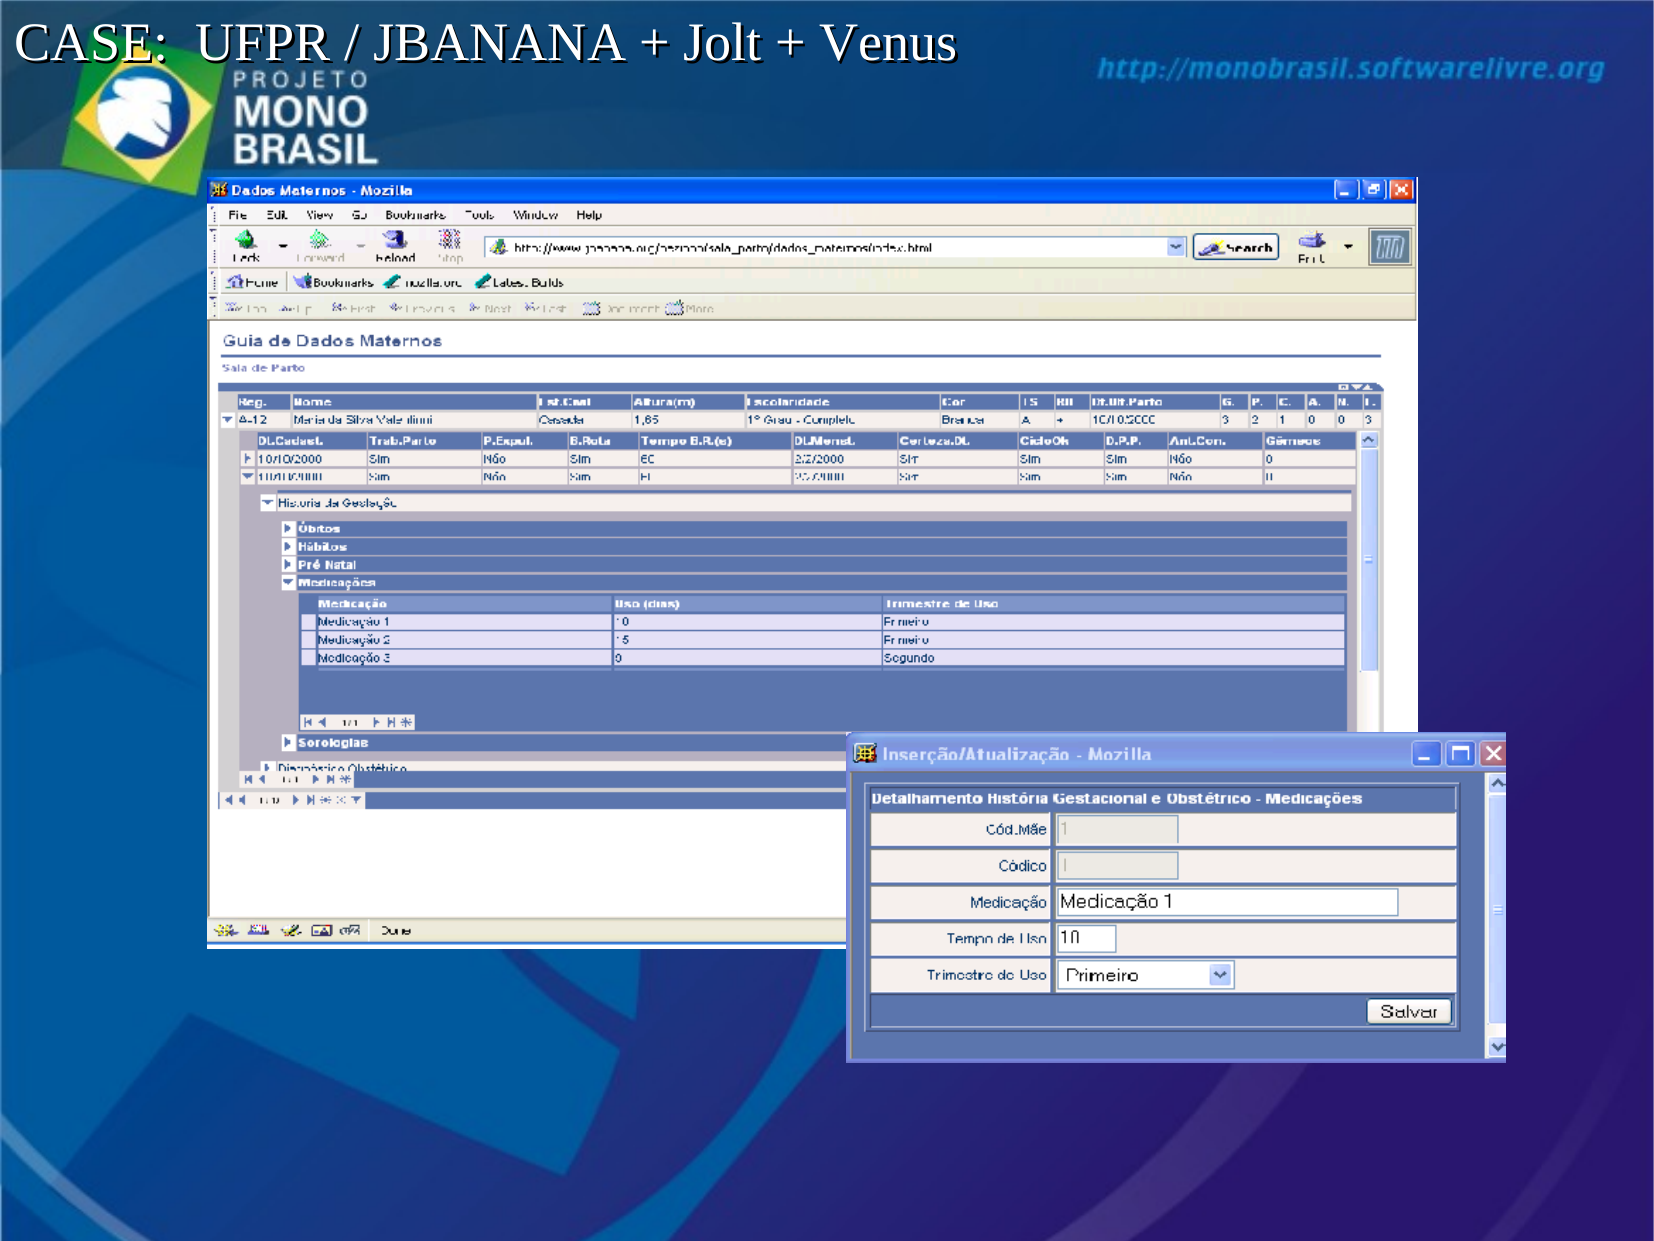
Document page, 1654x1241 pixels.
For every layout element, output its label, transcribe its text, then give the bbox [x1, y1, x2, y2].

picture [0, 0, 1654, 1241]
title CASE: UFPR / JBANANA + Jolt + Venus [0, 2, 1501, 84]
